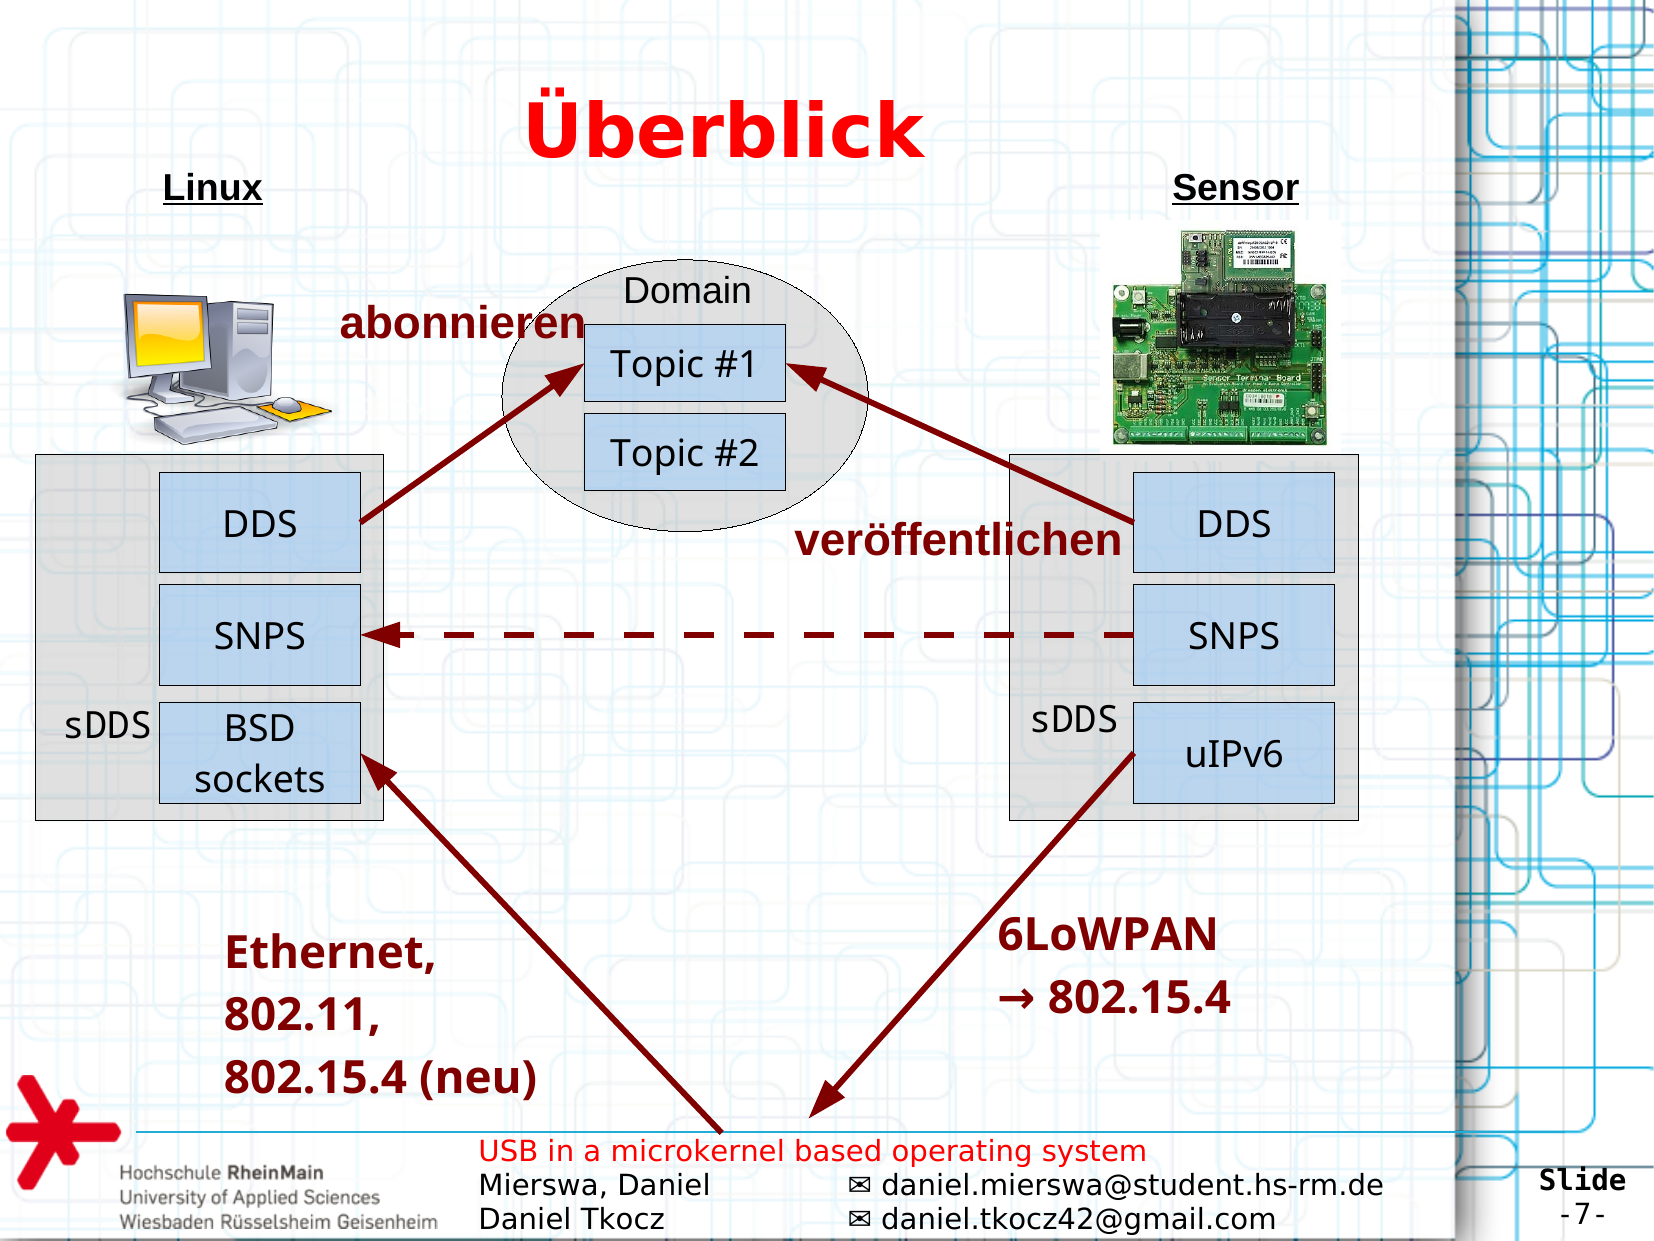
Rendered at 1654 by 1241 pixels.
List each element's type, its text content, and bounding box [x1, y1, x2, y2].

text_box [1009, 454, 1359, 821]
text_box [501, 356, 584, 416]
text_box Sensor [1157, 159, 1315, 217]
text_box Ethernet, 802.11, 802.15.4 (neu) [209, 911, 624, 1091]
text_box BSD sockets [159, 702, 361, 804]
text_box Domain [608, 262, 767, 319]
text_box [571, 272, 869, 397]
text_box veröffentlichen [779, 506, 1138, 573]
text_box Topic #1 [584, 324, 786, 402]
title Überblick [29, 47, 1418, 216]
text_box [1009, 470, 1088, 506]
text_box Linux [147, 159, 278, 217]
text_box [506, 365, 868, 532]
text_box sDDS [47, 690, 167, 750]
text_box SNPS [1133, 584, 1335, 686]
text_box 6LoWPAN → 802.15.4 [982, 894, 1299, 1019]
text_box [35, 454, 384, 821]
text_box DDS [1133, 472, 1335, 573]
text_box uIPv6 [1133, 702, 1335, 804]
text_box DDS [159, 472, 361, 573]
text_box abonnieren [324, 289, 602, 356]
picture [0, 0, 1654, 1241]
text_box Topic #2 [584, 413, 786, 491]
text_box SNPS [159, 584, 361, 686]
text_box sDDS [1014, 685, 1134, 744]
